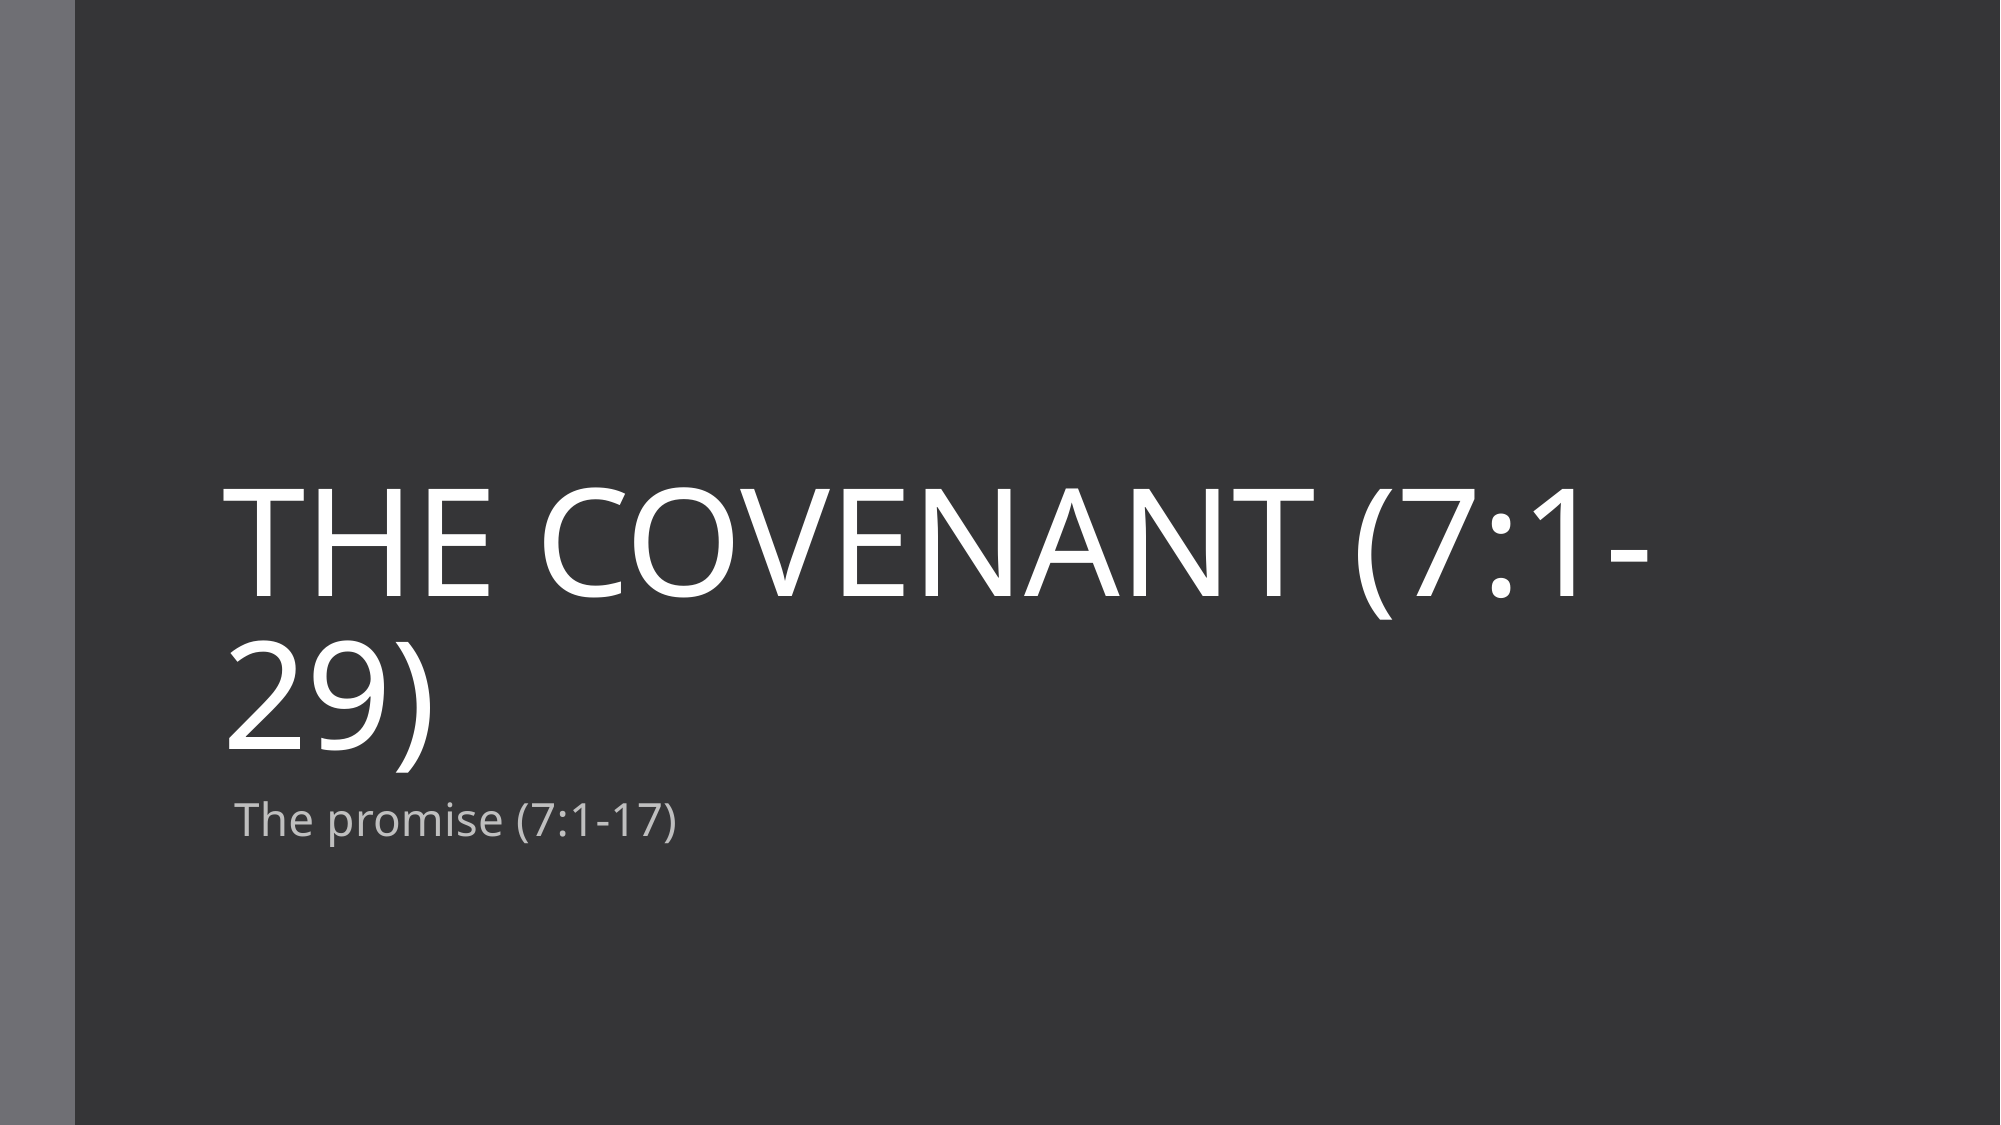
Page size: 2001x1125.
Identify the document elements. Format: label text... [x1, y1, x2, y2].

subtitle The promise (7:1-17) [206, 787, 1752, 1066]
title THE COVENANT (7:1-29) [206, 124, 1752, 787]
